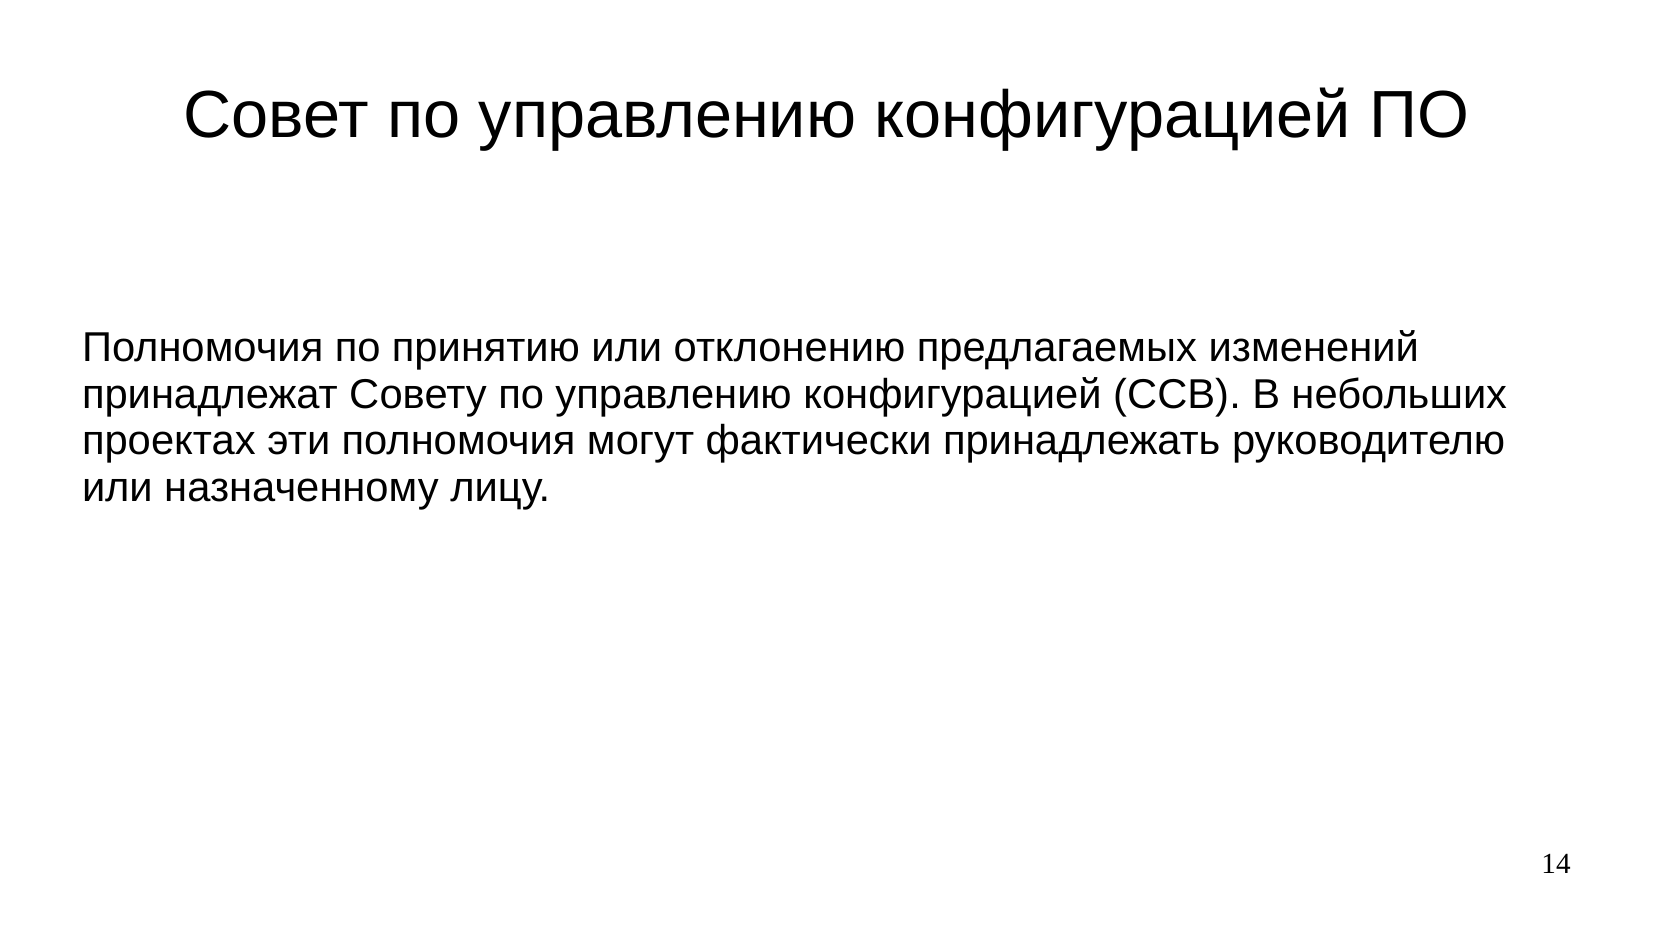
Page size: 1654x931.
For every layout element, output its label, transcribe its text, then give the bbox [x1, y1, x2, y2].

list Полномочия по принятию или отклонению предлагаемых изменений принадлежат Совету по управлению конфигурацией (CCB). В небольших проектах эти полномочия могут фактически принадлежать руководителю или назначенному лицу. [82, 323, 1571, 550]
title Совет по управлению конфигурацией ПО [82, 37, 1571, 193]
